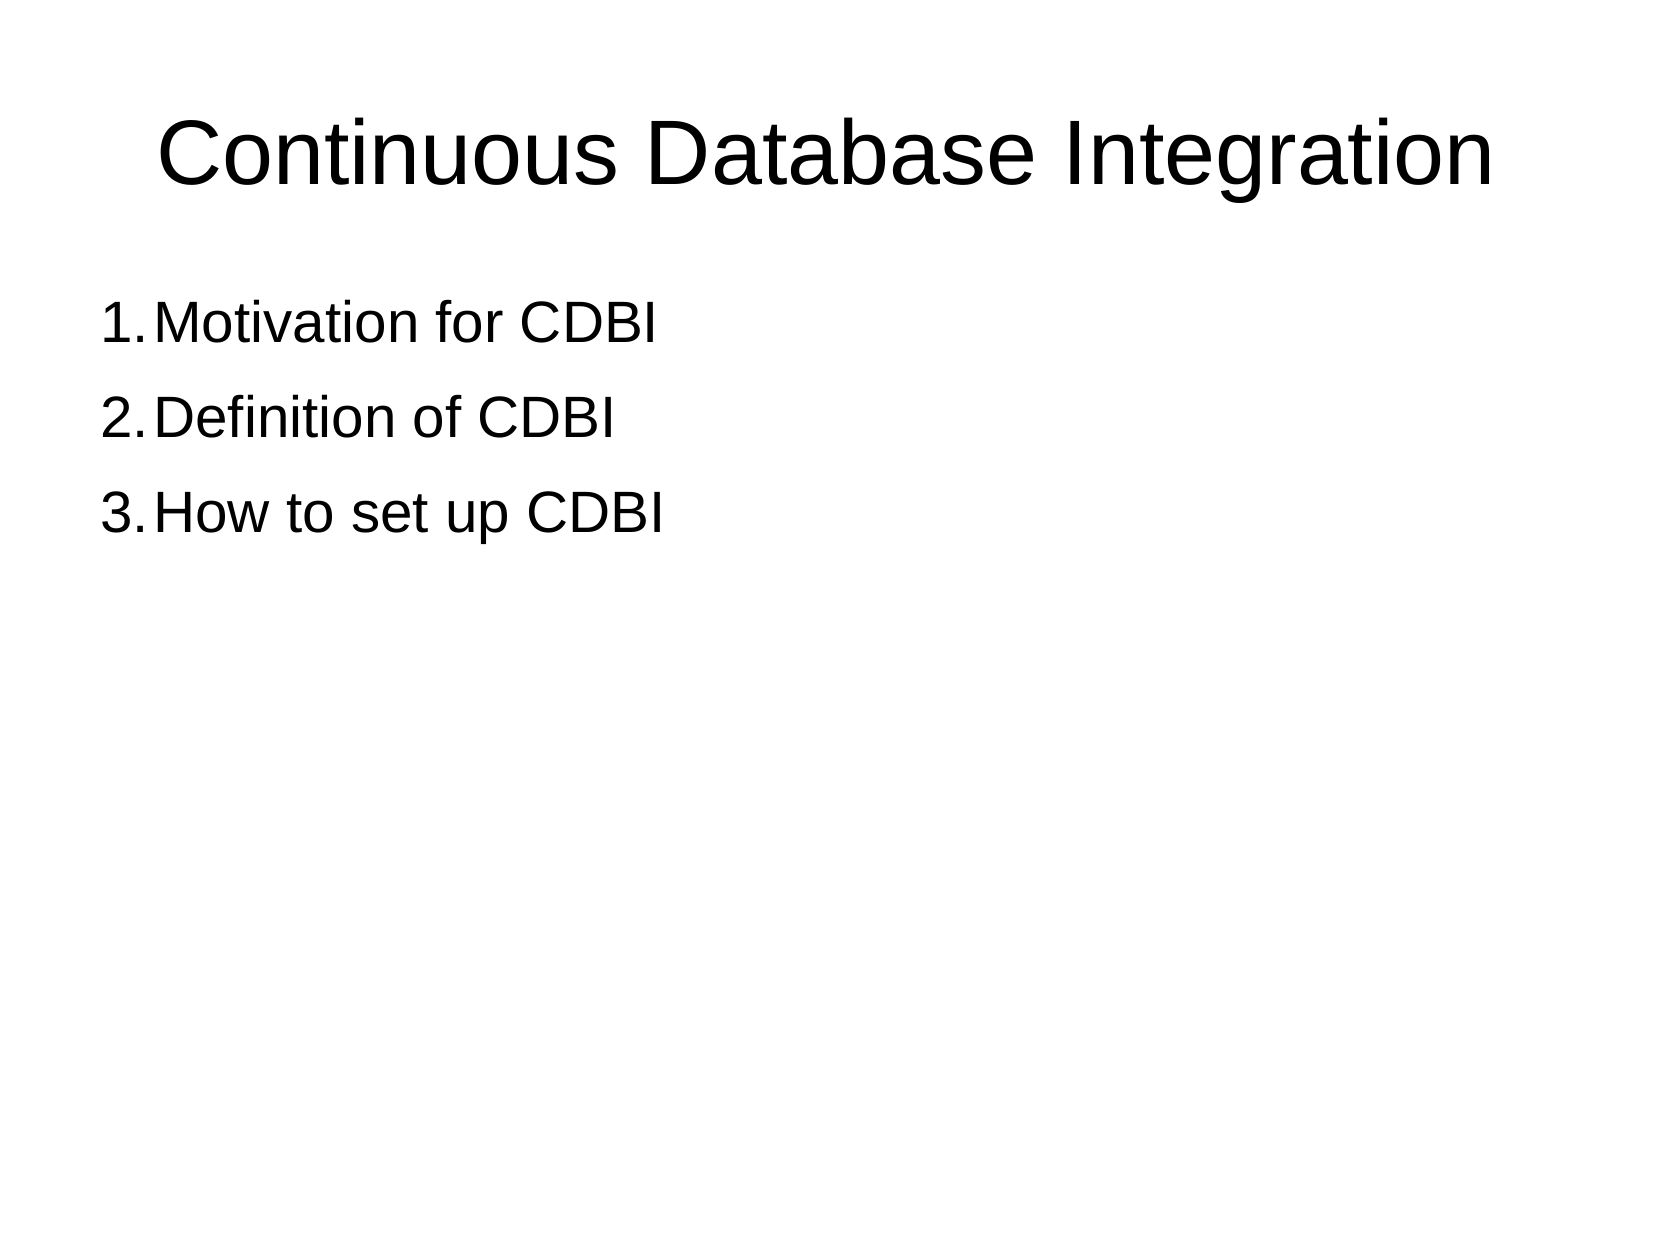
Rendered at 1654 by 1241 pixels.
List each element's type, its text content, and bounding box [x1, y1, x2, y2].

title Continuous Database Integration [82, 49, 1571, 257]
list Motivation for CDBI Definition of CDBI How to set up CDBI [82, 290, 1571, 1010]
